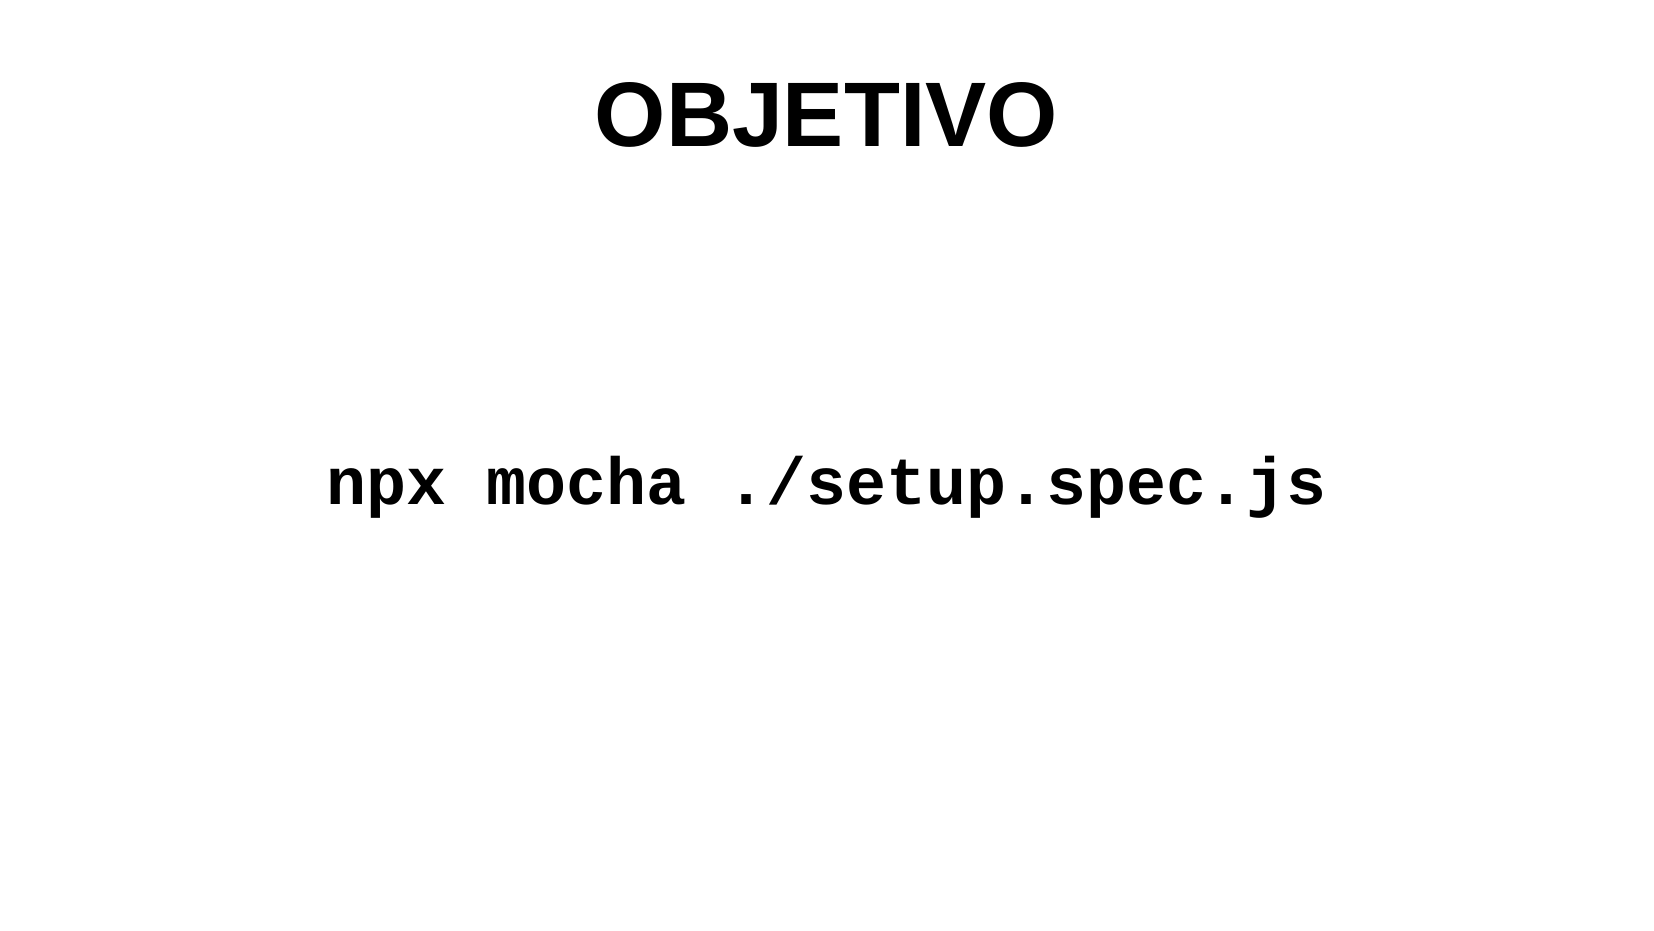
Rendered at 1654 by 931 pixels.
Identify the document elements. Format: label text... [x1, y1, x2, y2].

title OBJETIVO [82, 37, 1571, 193]
list npx mocha ./setup.spec.js [82, 217, 1571, 758]
